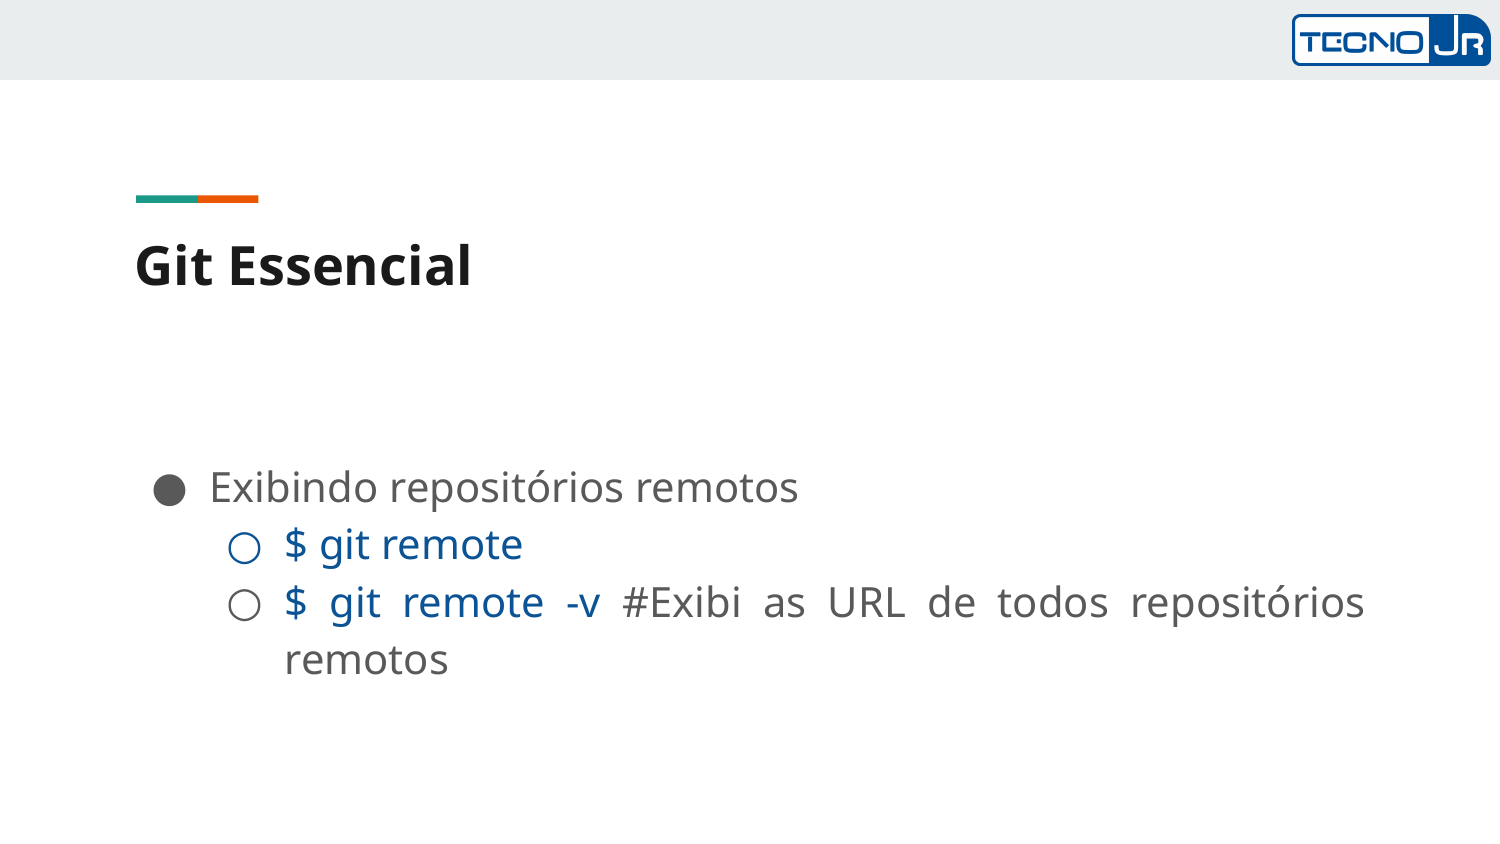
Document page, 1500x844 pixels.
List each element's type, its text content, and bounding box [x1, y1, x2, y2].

list Exibindo repositórios remotos $ git remote $ git remote -v #Exibi as URL de todos repositórios remotos [119, 341, 1381, 796]
picture [1292, 14, 1491, 66]
title Git Essencial [119, 216, 1381, 305]
